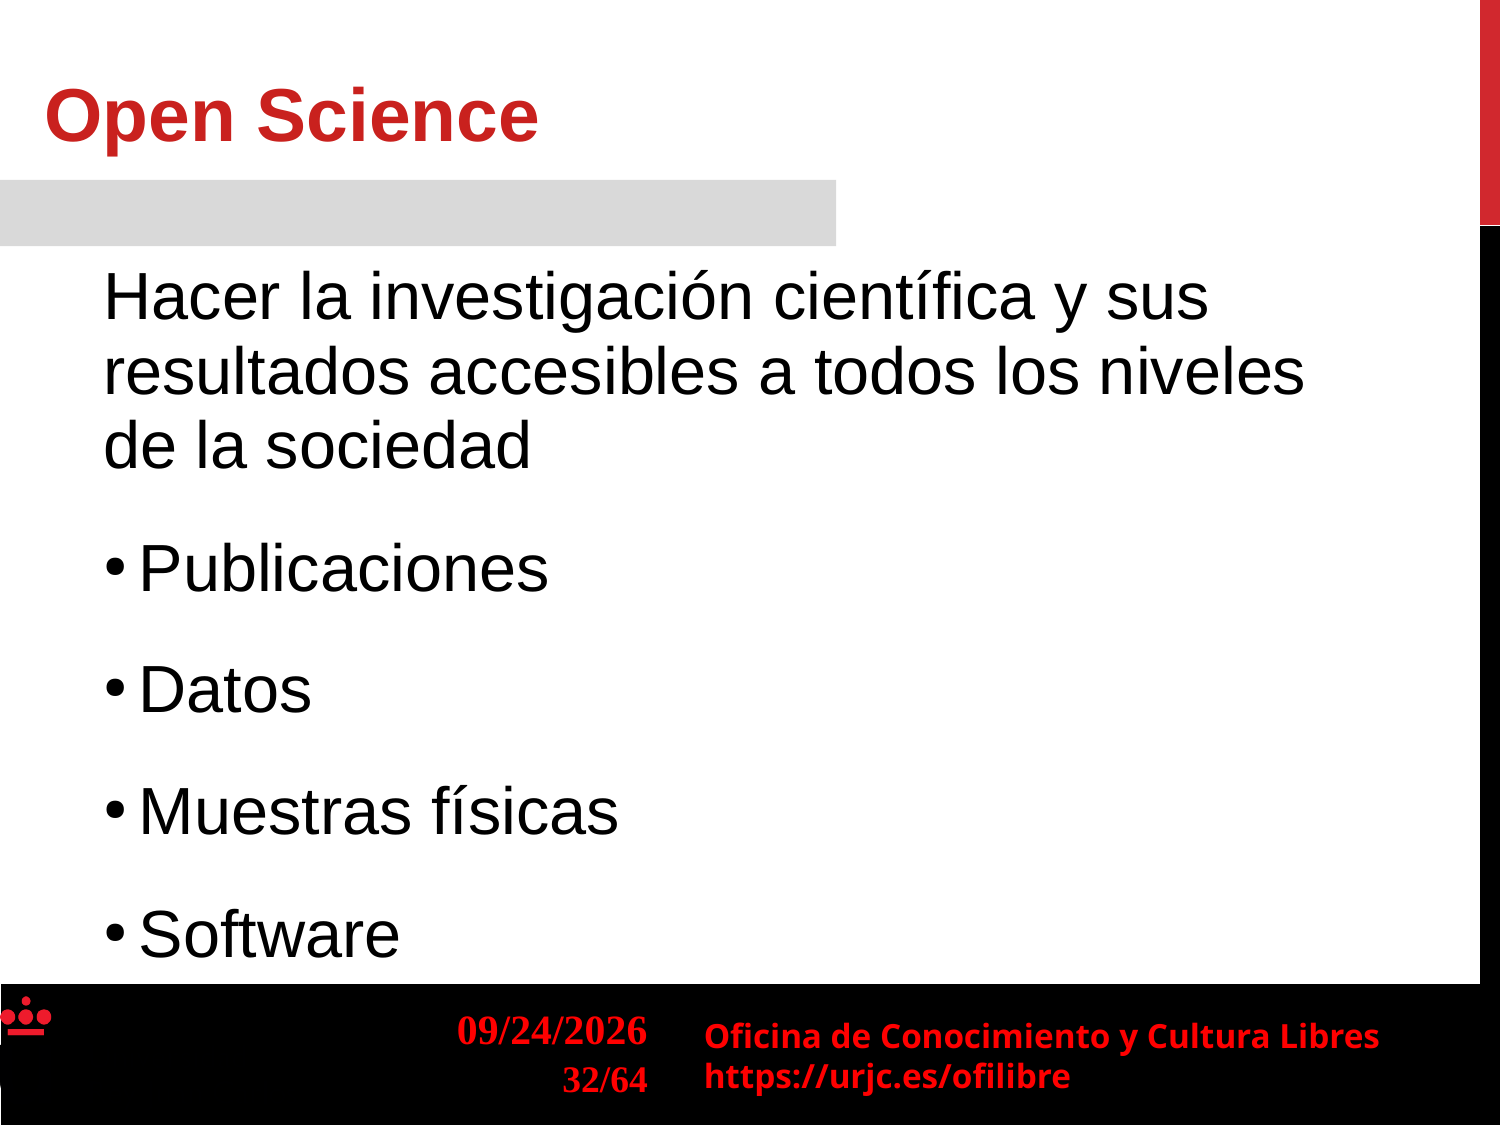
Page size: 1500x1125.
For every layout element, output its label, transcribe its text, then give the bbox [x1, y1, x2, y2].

title [75, 15, 1425, 172]
text_box Hacer la investigación científica y sus resultados accesibles a todos los niveles de la sociedad Publicaciones Datos Muestras físicas Software [88, 251, 1396, 979]
text_box Open Science [30, 66, 1036, 249]
